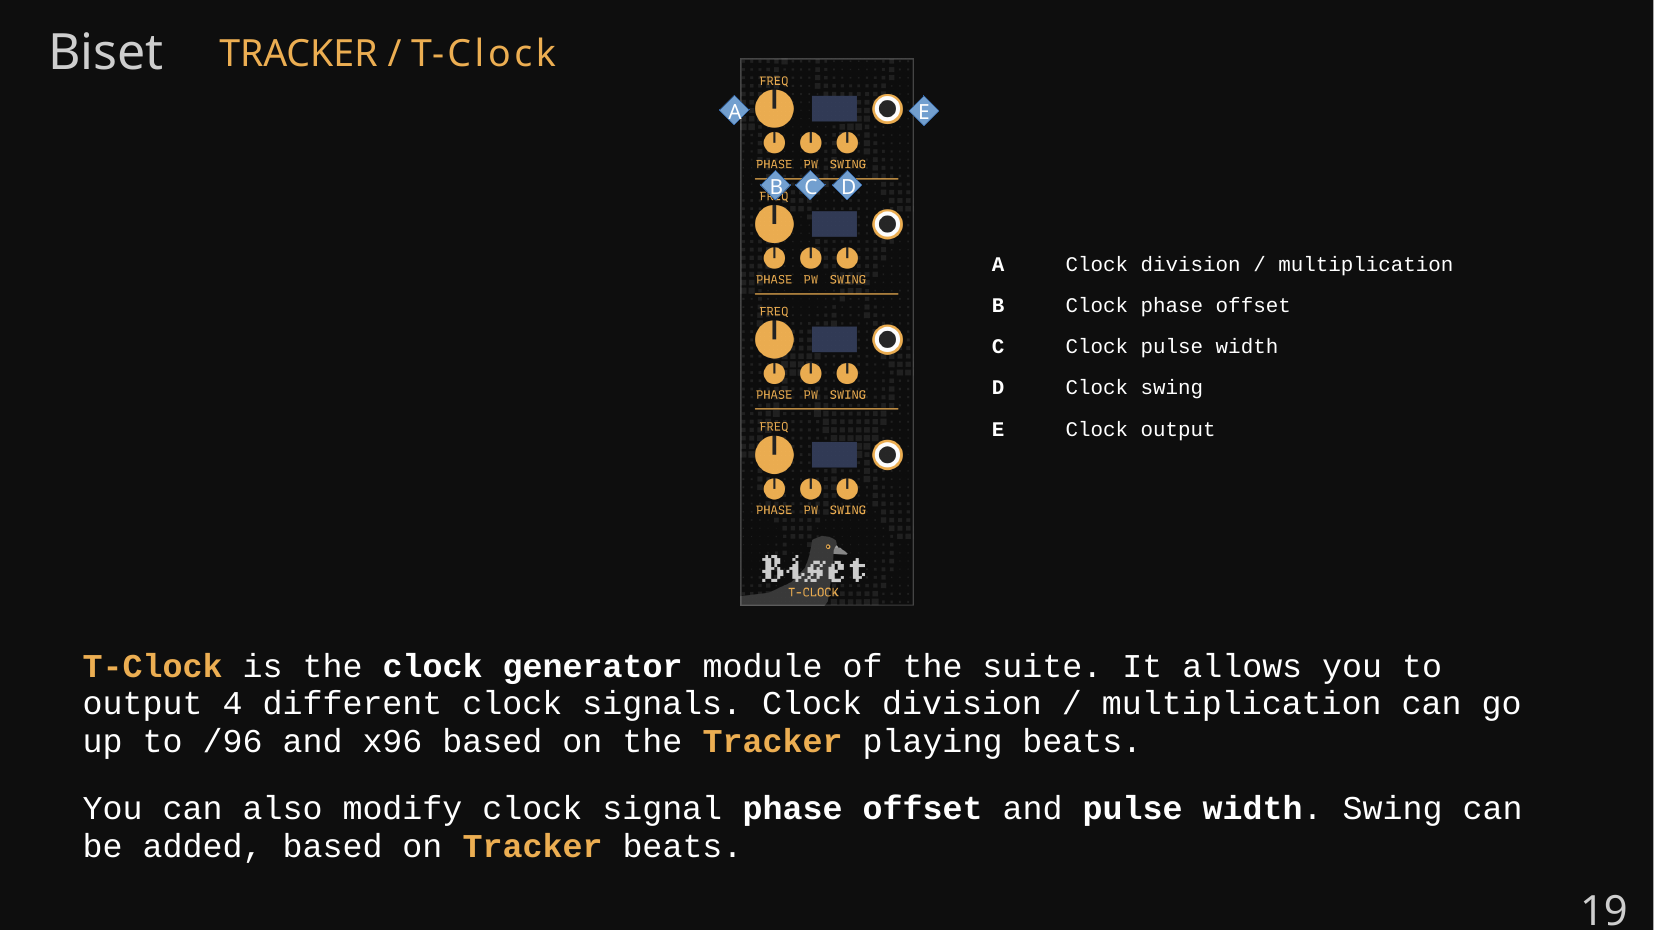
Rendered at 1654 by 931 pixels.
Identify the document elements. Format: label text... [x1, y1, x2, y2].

text_box C [789, 164, 826, 205]
text_box B [754, 164, 789, 205]
text_box E [903, 90, 947, 130]
text_box TRACKER / T-Clock [204, 19, 680, 216]
list T-Clock is the clock generator module of the suite. It allows you to output 4 different clock signals. Clock division / multiplication can go up to /96 and x96 based on the Tracker playing beats. You can also modify clock signal phase offset and pulse width. Swing can be added, based on Tracker beats. [82, 649, 1571, 902]
picture [740, 58, 914, 606]
title Biset [5, 23, 207, 77]
text_box A [713, 89, 757, 130]
text_box D [826, 164, 870, 205]
list A Clock division / multiplication B Clock phase offset C Clock pulse width D Clock swing E Clock output [991, 253, 1612, 473]
text_box 19 [1565, 873, 1654, 931]
